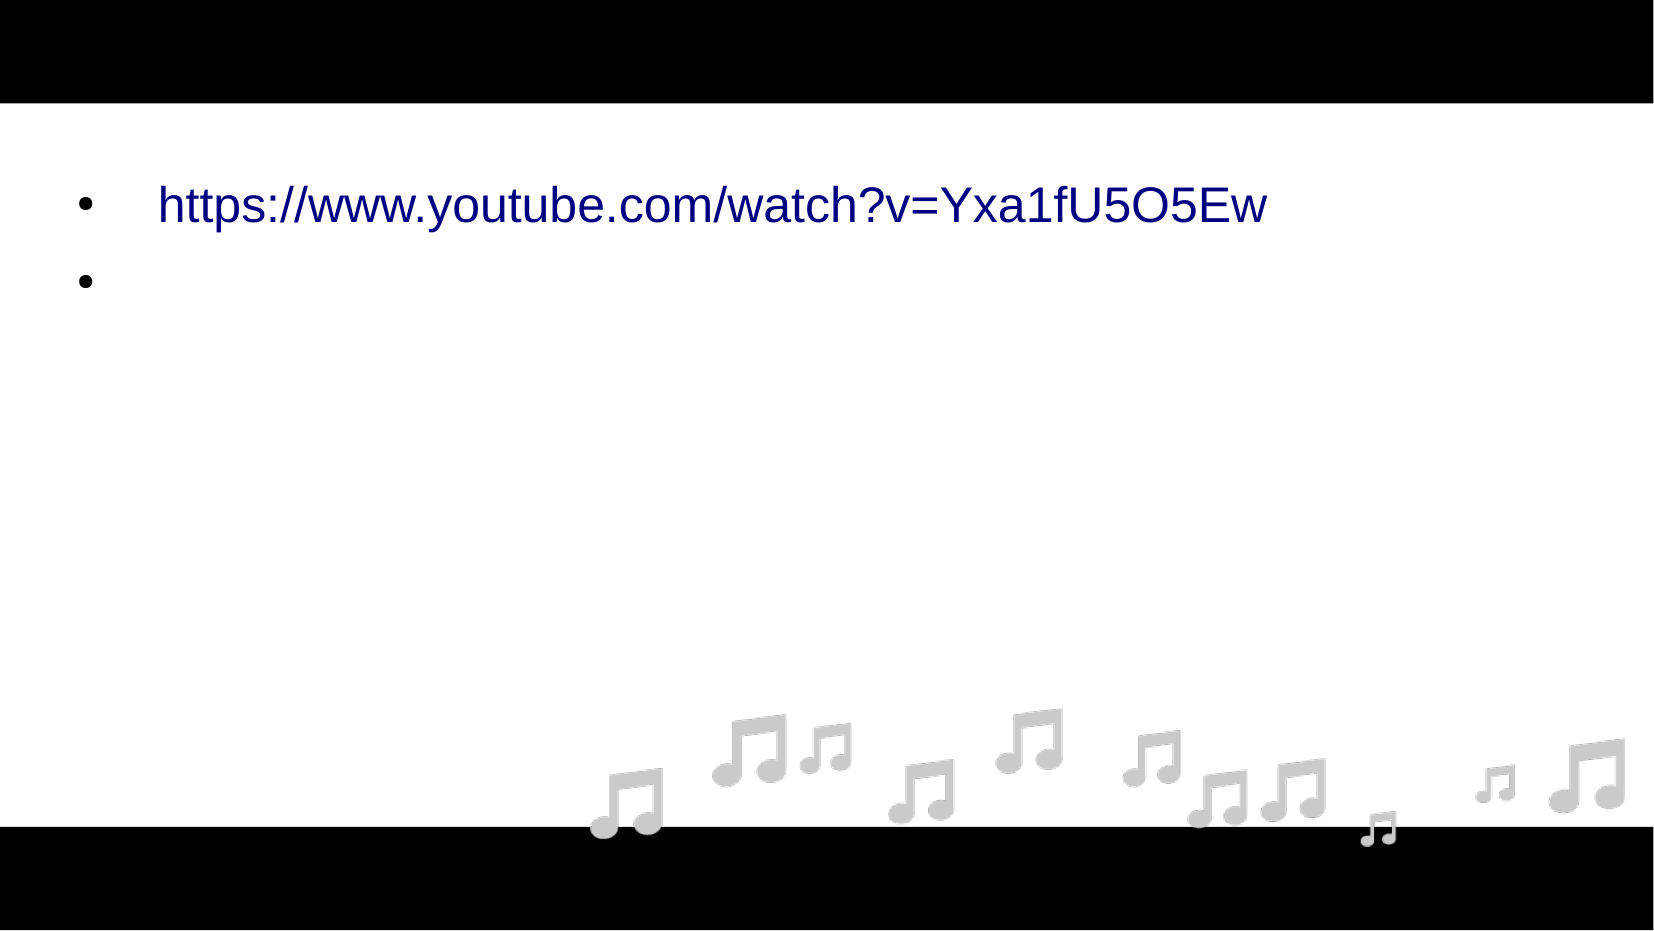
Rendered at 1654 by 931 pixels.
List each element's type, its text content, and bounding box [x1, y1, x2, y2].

list https://www.youtube.com/watch?v=Yxa1fU5O5Ew [59, 177, 1595, 768]
